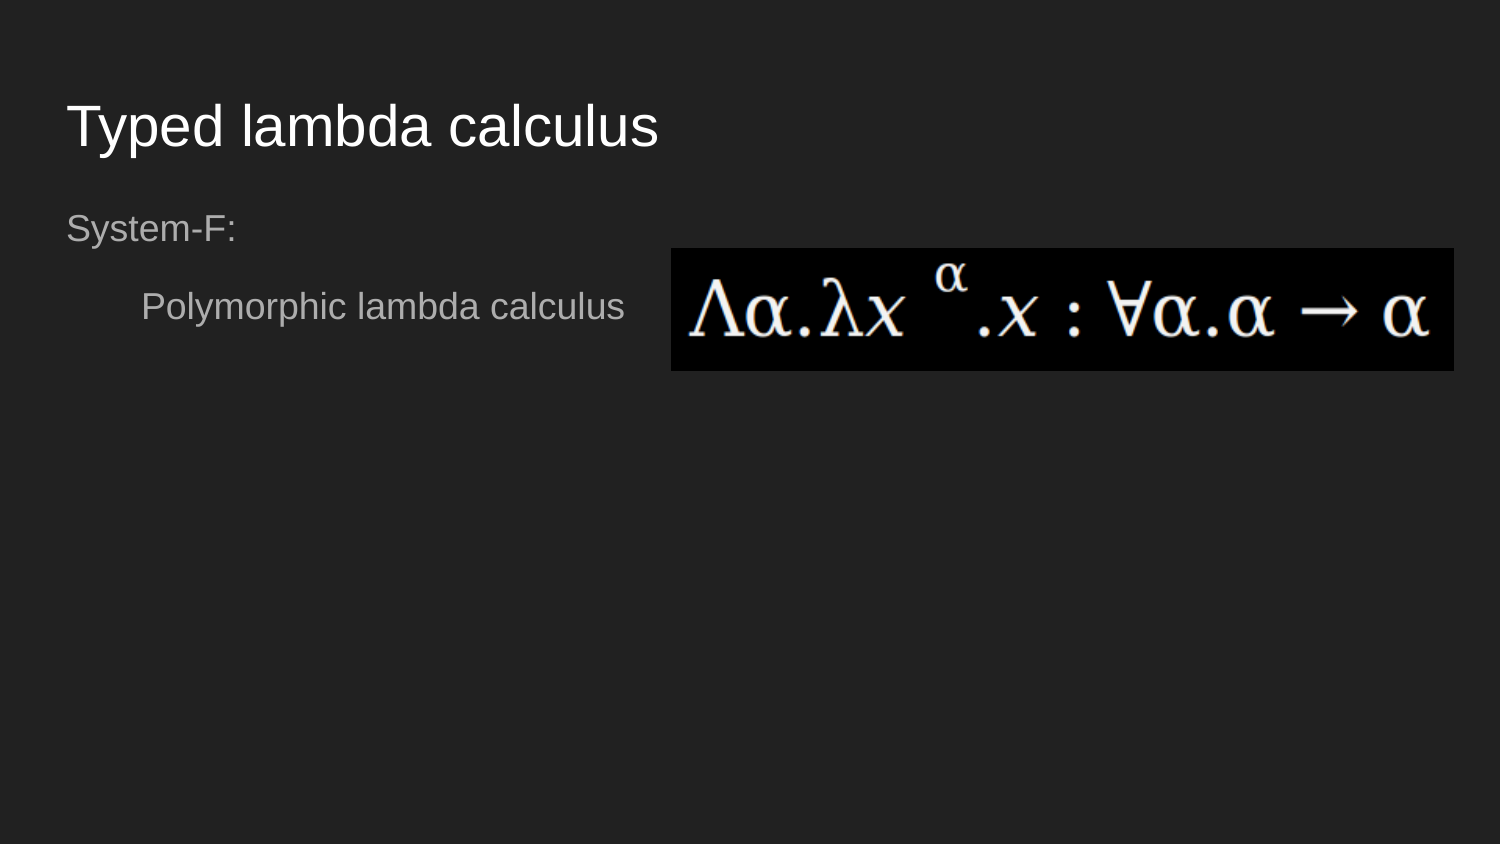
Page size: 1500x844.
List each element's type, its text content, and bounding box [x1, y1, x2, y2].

picture [671, 248, 1454, 371]
list System-F: Polymorphic lambda calculus [51, 189, 1449, 750]
title Typed lambda calculus [51, 72, 1449, 167]
